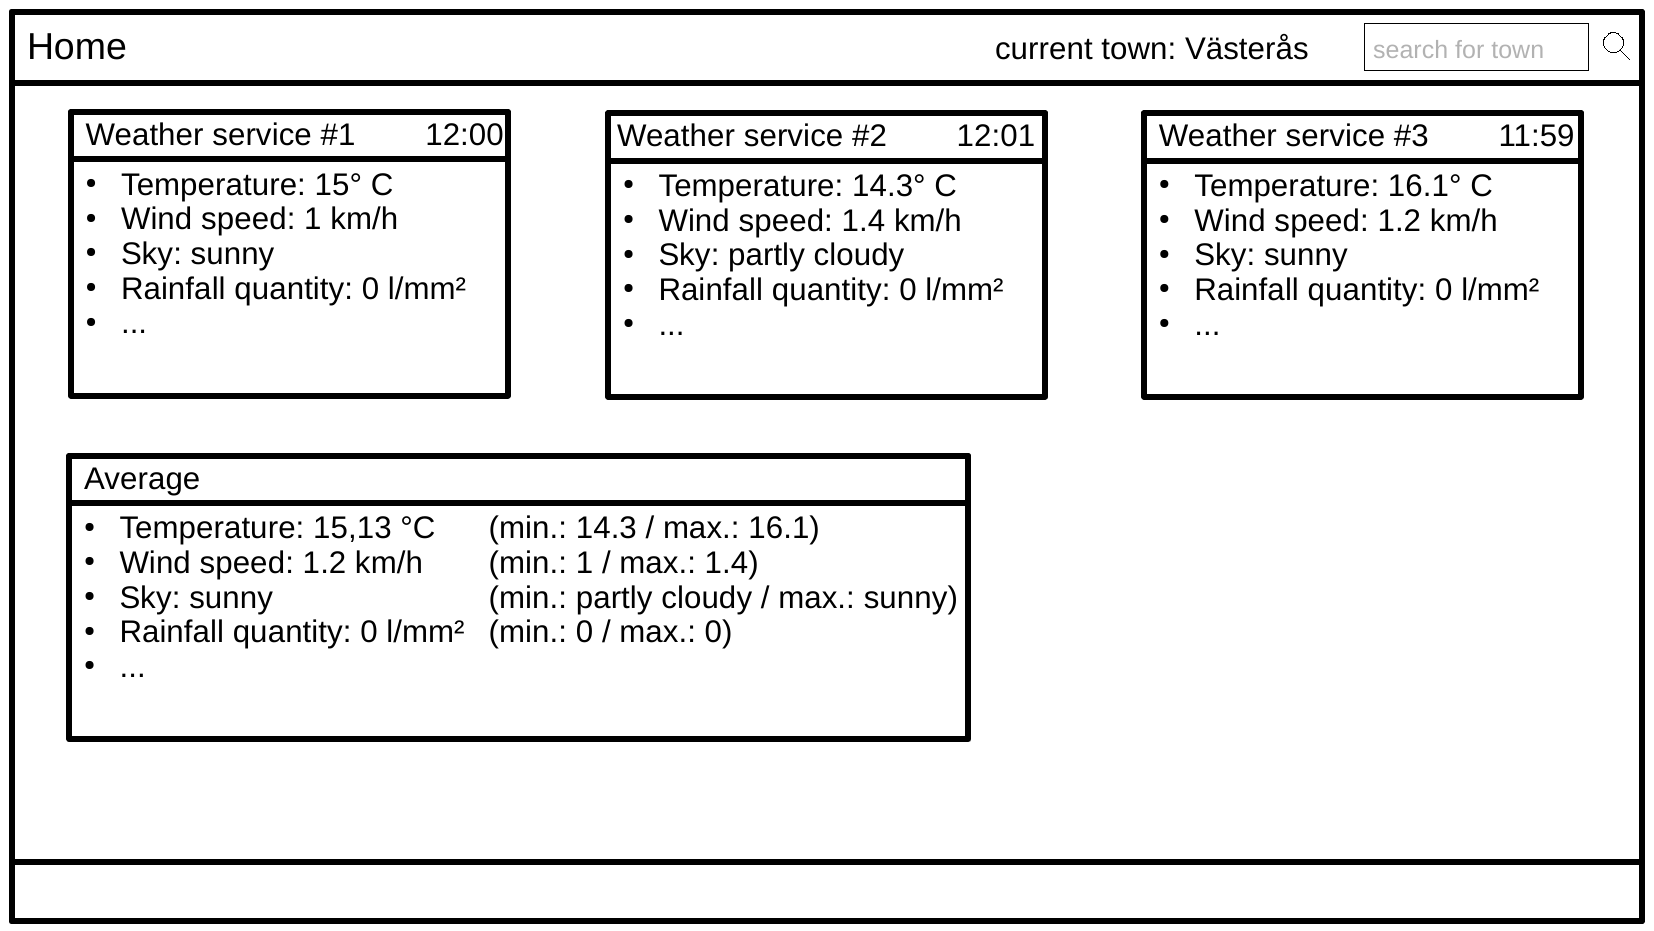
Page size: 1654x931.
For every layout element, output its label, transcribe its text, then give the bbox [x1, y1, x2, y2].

text_box current town: Västerås [980, 23, 1335, 74]
text_box Temperature: 15° C Wind speed: 1 km/h Sky: sunny Rainfall quantity: 0 l/mm² ... [70, 159, 508, 348]
text_box Weather service #3 11:59 [1144, 111, 1594, 161]
text_box Temperature: 14.3° C Wind speed: 1.4 km/h Sky: partly cloudy Rainfall quantity: 0 l/mm² ... [608, 160, 1046, 350]
text_box Weather service #1 12:00 [70, 109, 520, 160]
text_box Weather service #2 12:01 [602, 111, 1052, 161]
text_box [1603, 32, 1624, 53]
text_box search for town [1358, 28, 1560, 71]
text_box Temperature: 16.1° C Wind speed: 1.2 km/h Sky: sunny Rainfall quantity: 0 l/mm² ... [1144, 160, 1582, 350]
text_box Home [12, 17, 142, 75]
text_box Average [69, 453, 519, 503]
text_box Temperature: 15,13 °C (min.: 14.3 / max.: 16.1) Wind speed: 1.2 km/h (min.: 1 / max.: 1.4) Sky: sunny (min.: partly cloudy / max.: sunny) Rainfall quantity: 0 l/mm² (min.: 0 / max.: 0) ... [69, 503, 981, 727]
